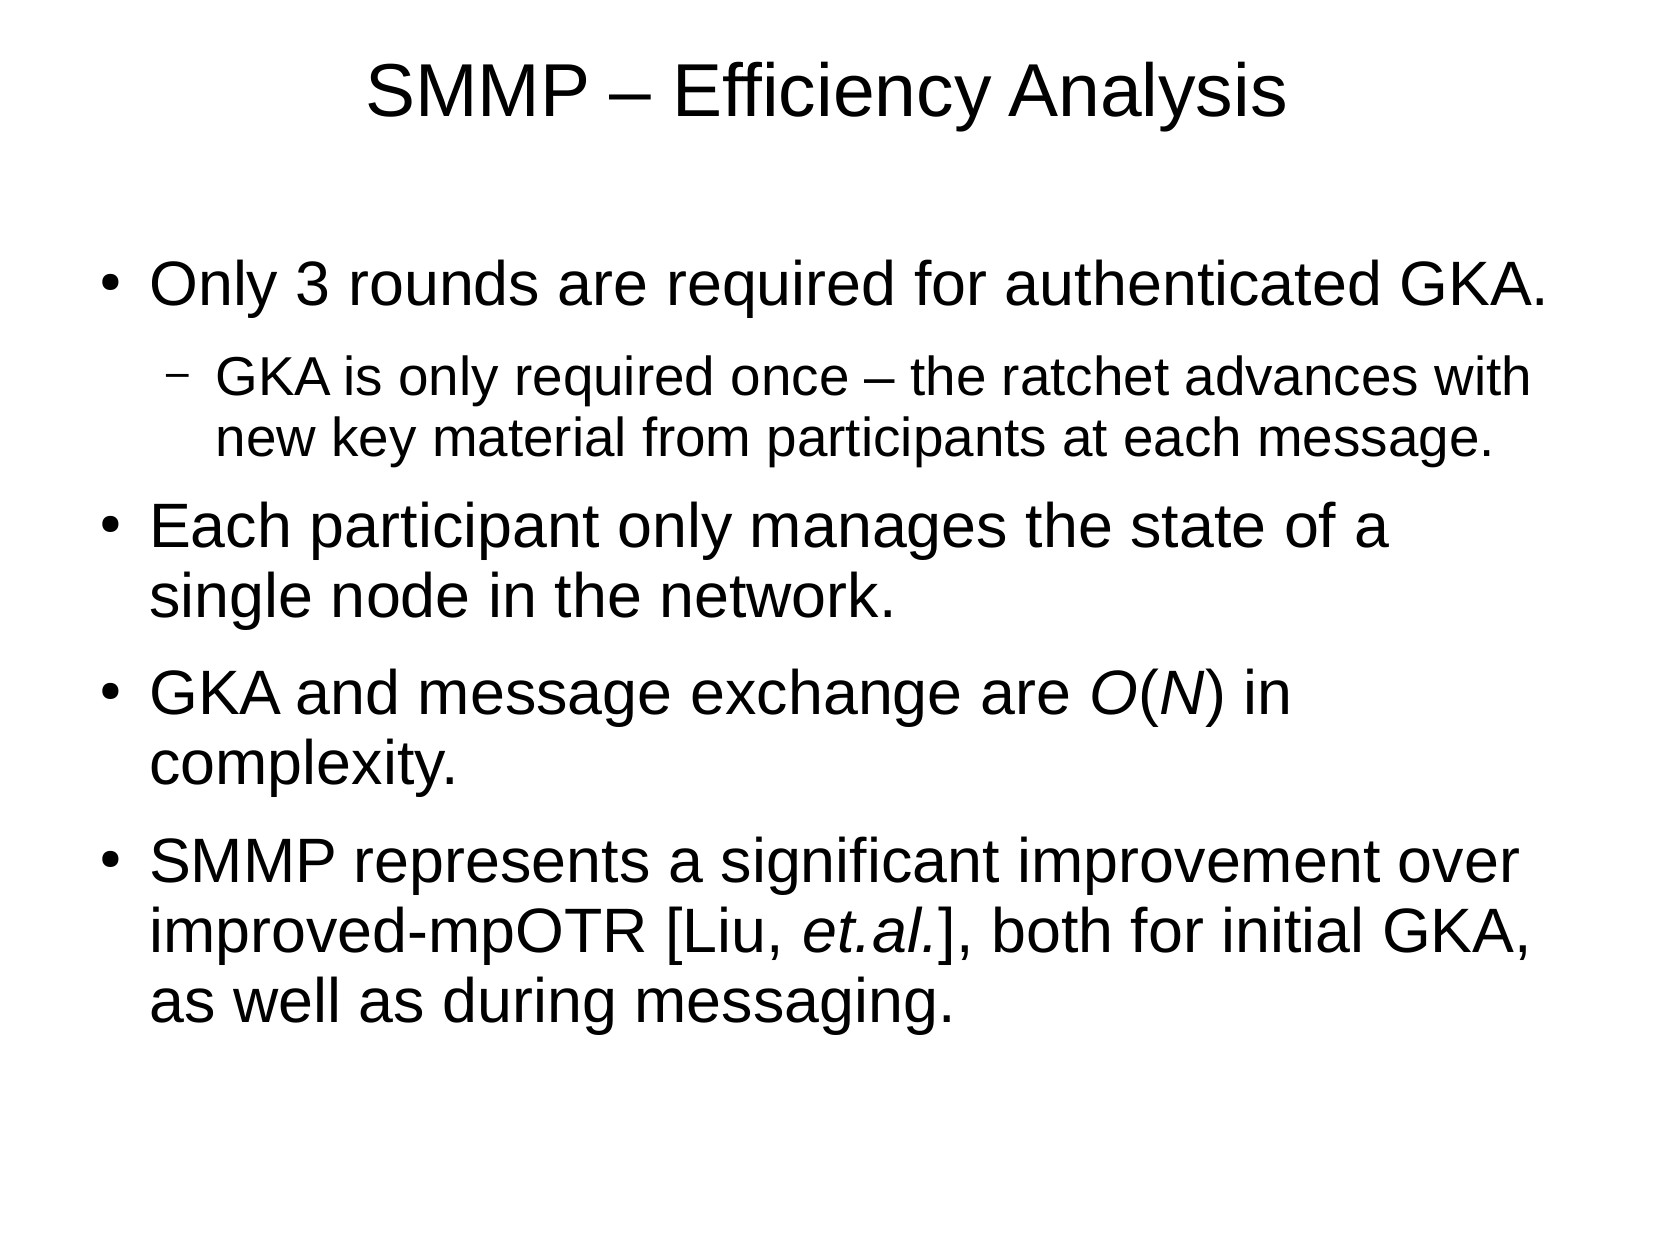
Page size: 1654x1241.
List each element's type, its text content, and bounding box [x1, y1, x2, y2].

title SMMP – Efficiency Analysis [82, 0, 1571, 194]
list Only 3 rounds are required for authenticated GKA. GKA is only required once – the ratchet advances with new key material from participants at each message. Each participant only manages the state of a single node in the network. GKA and message exchange are O(N) in complexity. SMMP represents a significant improvement over improved-mpOTR [Liu, et.al.], both for initial GKA, as well as during messaging. [82, 248, 1571, 1121]
